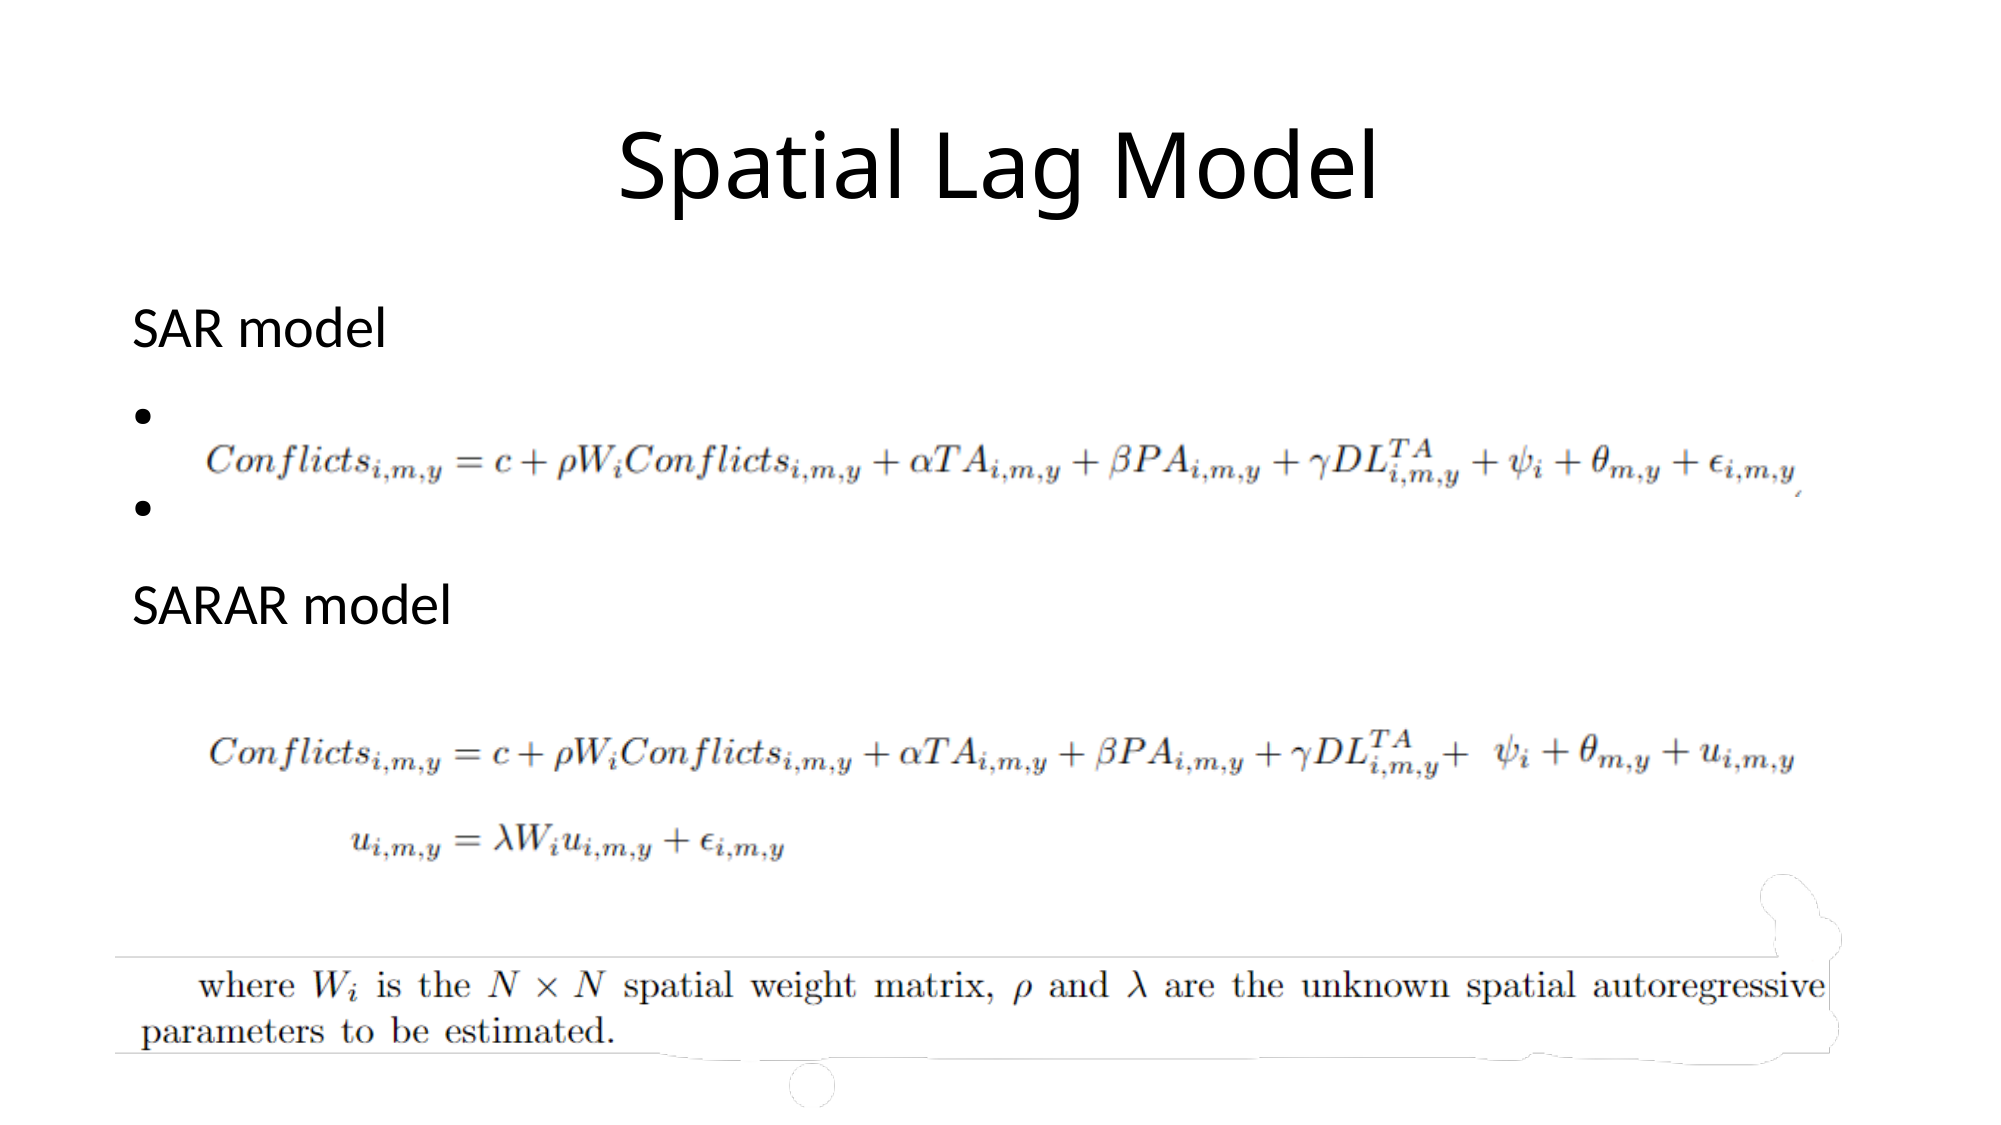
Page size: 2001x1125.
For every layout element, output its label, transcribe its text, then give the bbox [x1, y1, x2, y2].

picture [115, 814, 1843, 1108]
picture [1488, 726, 1819, 783]
picture [194, 431, 1808, 497]
title Spatial Lag Model [137, 59, 1863, 278]
picture [177, 714, 1475, 786]
list SAR model SARAR model [117, 290, 1843, 874]
